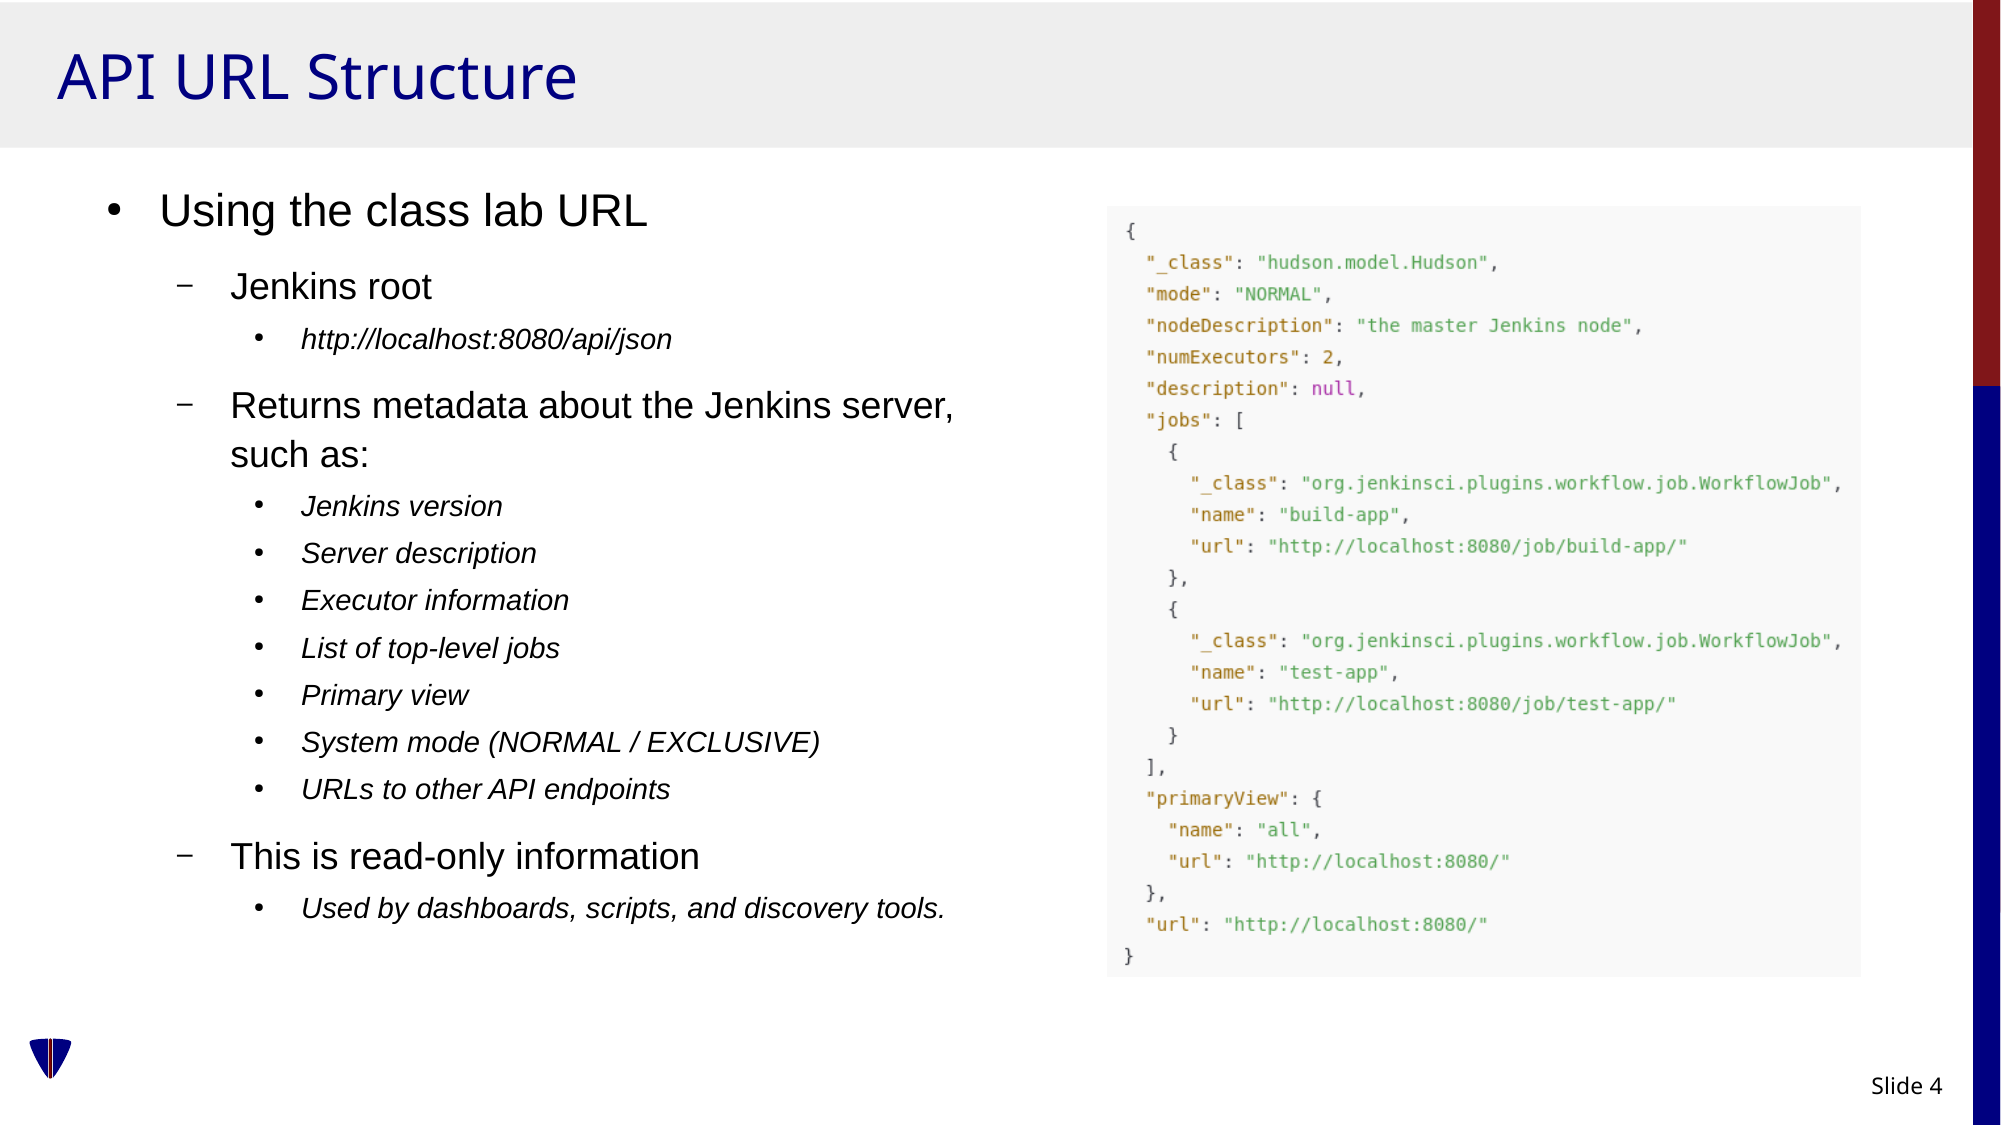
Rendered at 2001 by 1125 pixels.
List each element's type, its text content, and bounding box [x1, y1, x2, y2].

title API URL Structure [0, 2, 1973, 148]
list Using the class lab URL Jenkins root http://localhost:8080/api/json Returns metadata about the Jenkins server, such as: Jenkins version Server description Executor information List of top-level jobs Primary view System mode (NORMAL / EXCLUSIVE) URLs to other API endpoints This is read-only information Used by dashboards, scripts, and discovery tools. [88, 177, 1034, 1034]
picture [1107, 206, 1861, 977]
